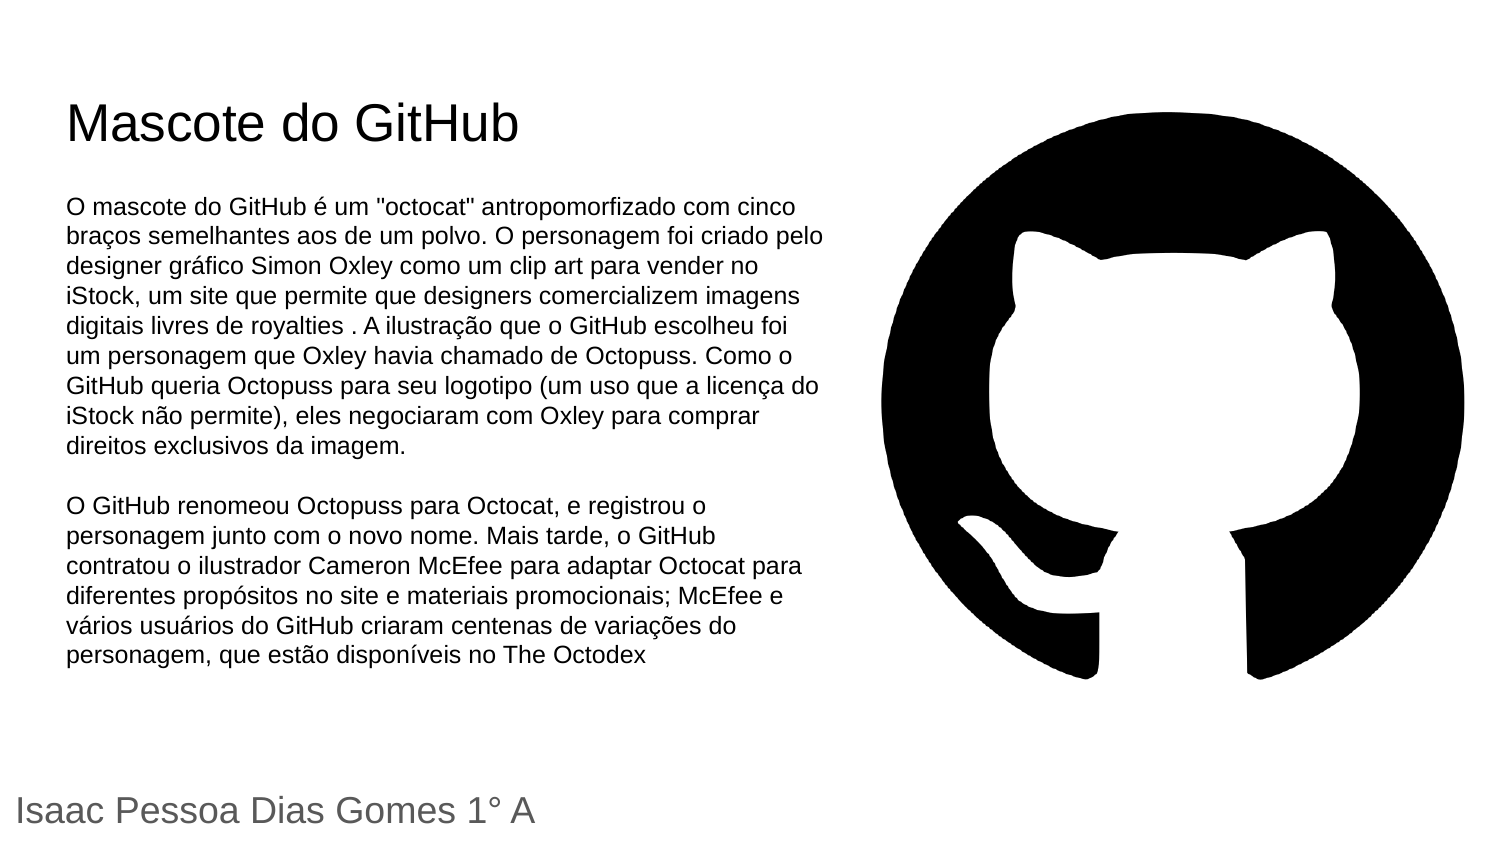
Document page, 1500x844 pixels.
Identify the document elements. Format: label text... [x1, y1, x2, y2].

picture [868, 91, 1477, 700]
title Mascote do GitHub [51, 72, 1449, 167]
text_box O mascote do GitHub é um "octocat" antropomorfizado com cinco braços semelhantes aos de um polvo. O personagem foi criado pelo designer gráfico Simon Oxley como um clip art para vender no iStock, um site que permite que designers comercializem imagens digitais livres de royalties . A ilustração que o GitHub escolheu foi um personagem que Oxley havia chamado de Octopuss. Como o GitHub queria Octopuss para seu logotipo (um uso que a licença do iStock não permite), eles negociaram com Oxley para comprar direitos exclusivos da imagem. O GitHub renomeou Octopuss para Octocat, e registrou o personagem junto com o novo nome. Mais tarde, o GitHub contratou o ilustrador Cameron McEfee para adaptar Octocat para diferentes propósitos no site e materiais promocionais; McEfee e vários usuários do GitHub criaram centenas de variações do personagem, que estão disponíveis no The Octodex [51, 174, 843, 384]
